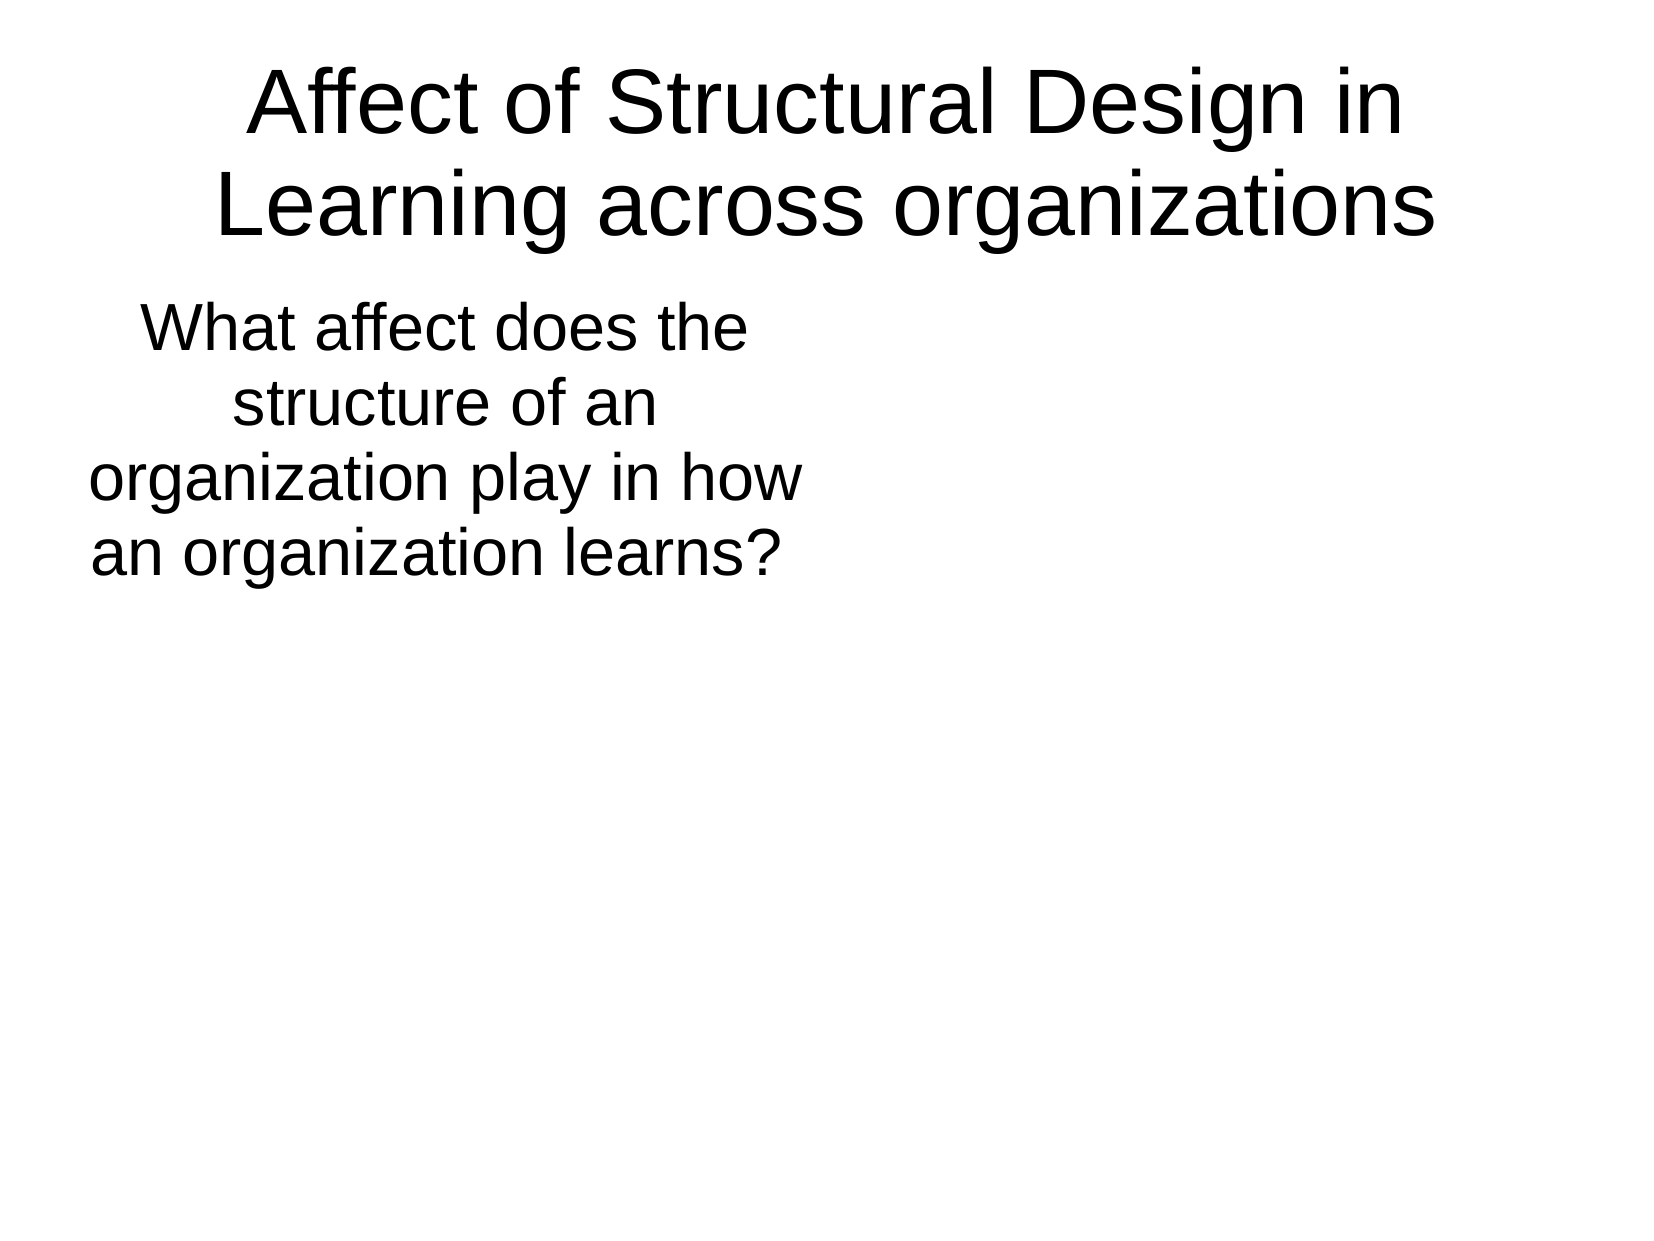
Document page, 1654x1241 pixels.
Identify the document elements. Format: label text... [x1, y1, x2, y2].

title Affect of Structural Design in Learning across organizations [82, 49, 1571, 257]
list What affect does the structure of an organization play in how an organization learns? [82, 290, 809, 1010]
